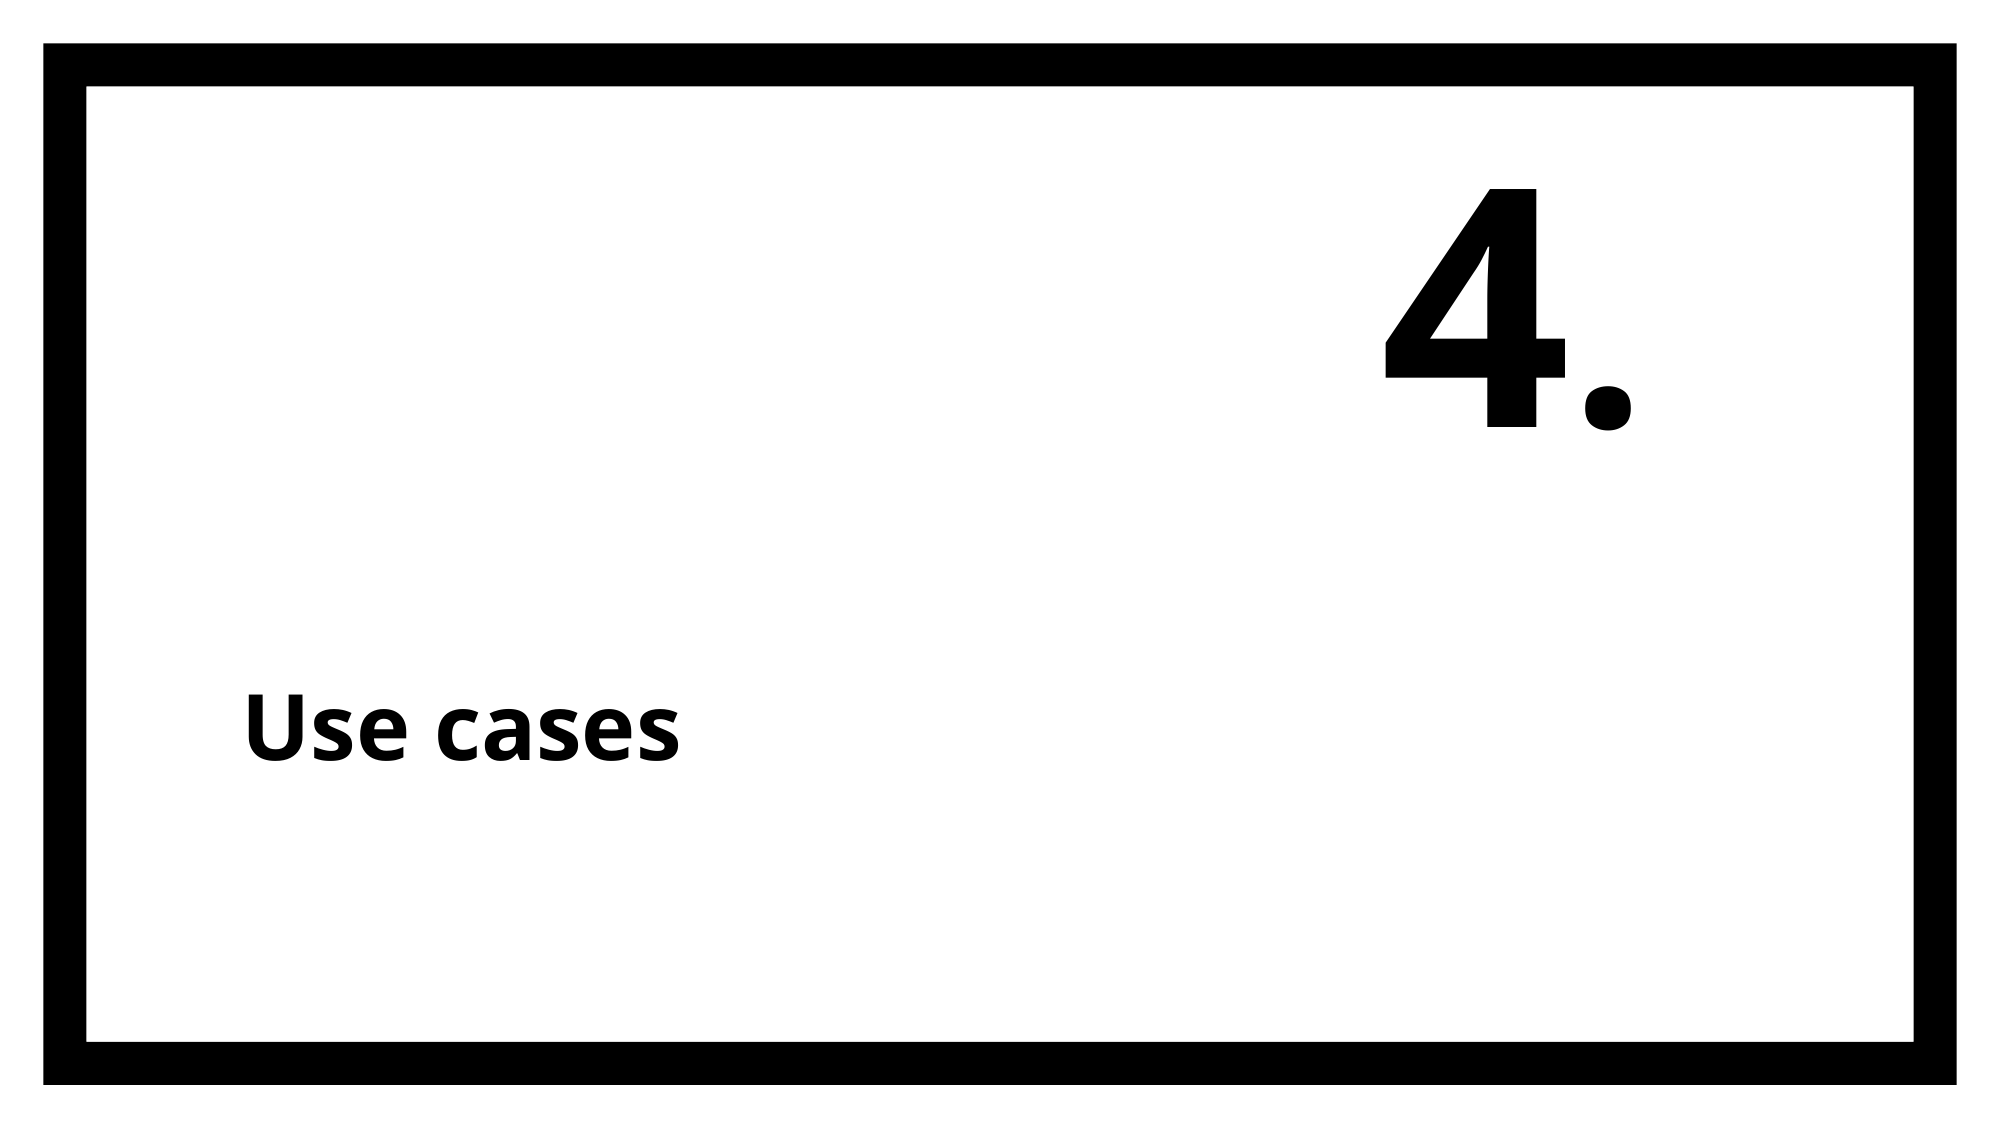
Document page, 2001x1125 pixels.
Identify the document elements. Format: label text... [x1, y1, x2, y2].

text_box 4. [1360, 73, 1849, 497]
text_box Use cases [221, 546, 1305, 801]
